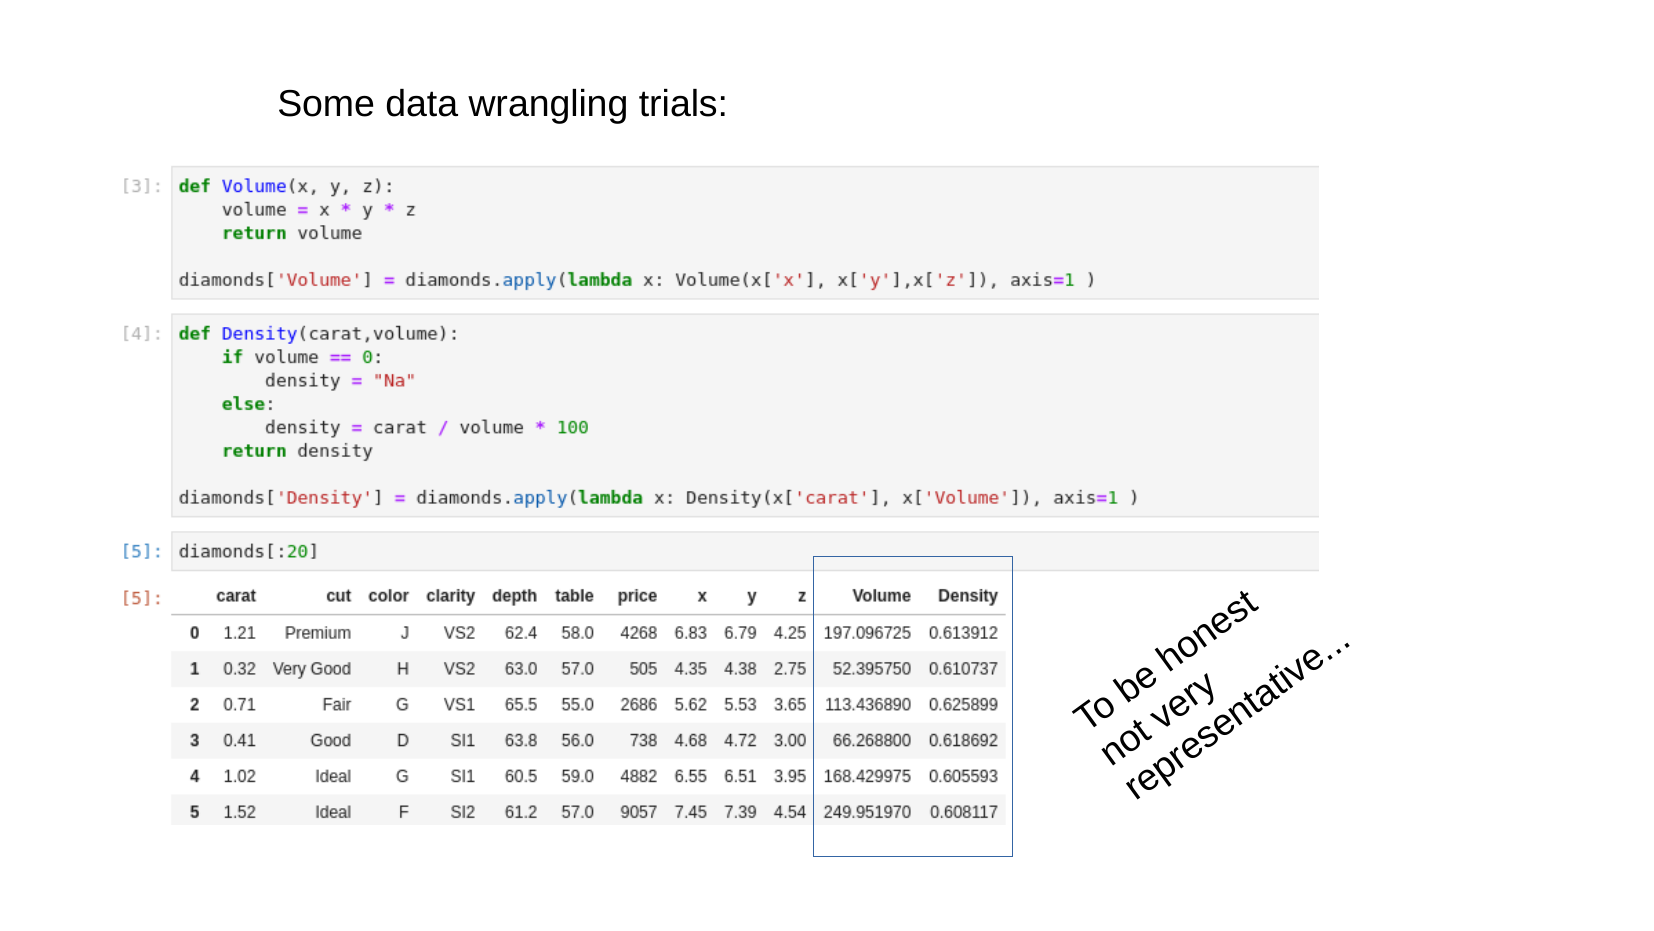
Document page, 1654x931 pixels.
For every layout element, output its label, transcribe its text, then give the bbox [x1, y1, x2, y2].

text_box [813, 556, 1013, 857]
text_box Some data wrangling trials: [262, 75, 826, 132]
picture [101, 162, 1319, 826]
text_box To be honest not very representative... [1050, 510, 1406, 823]
